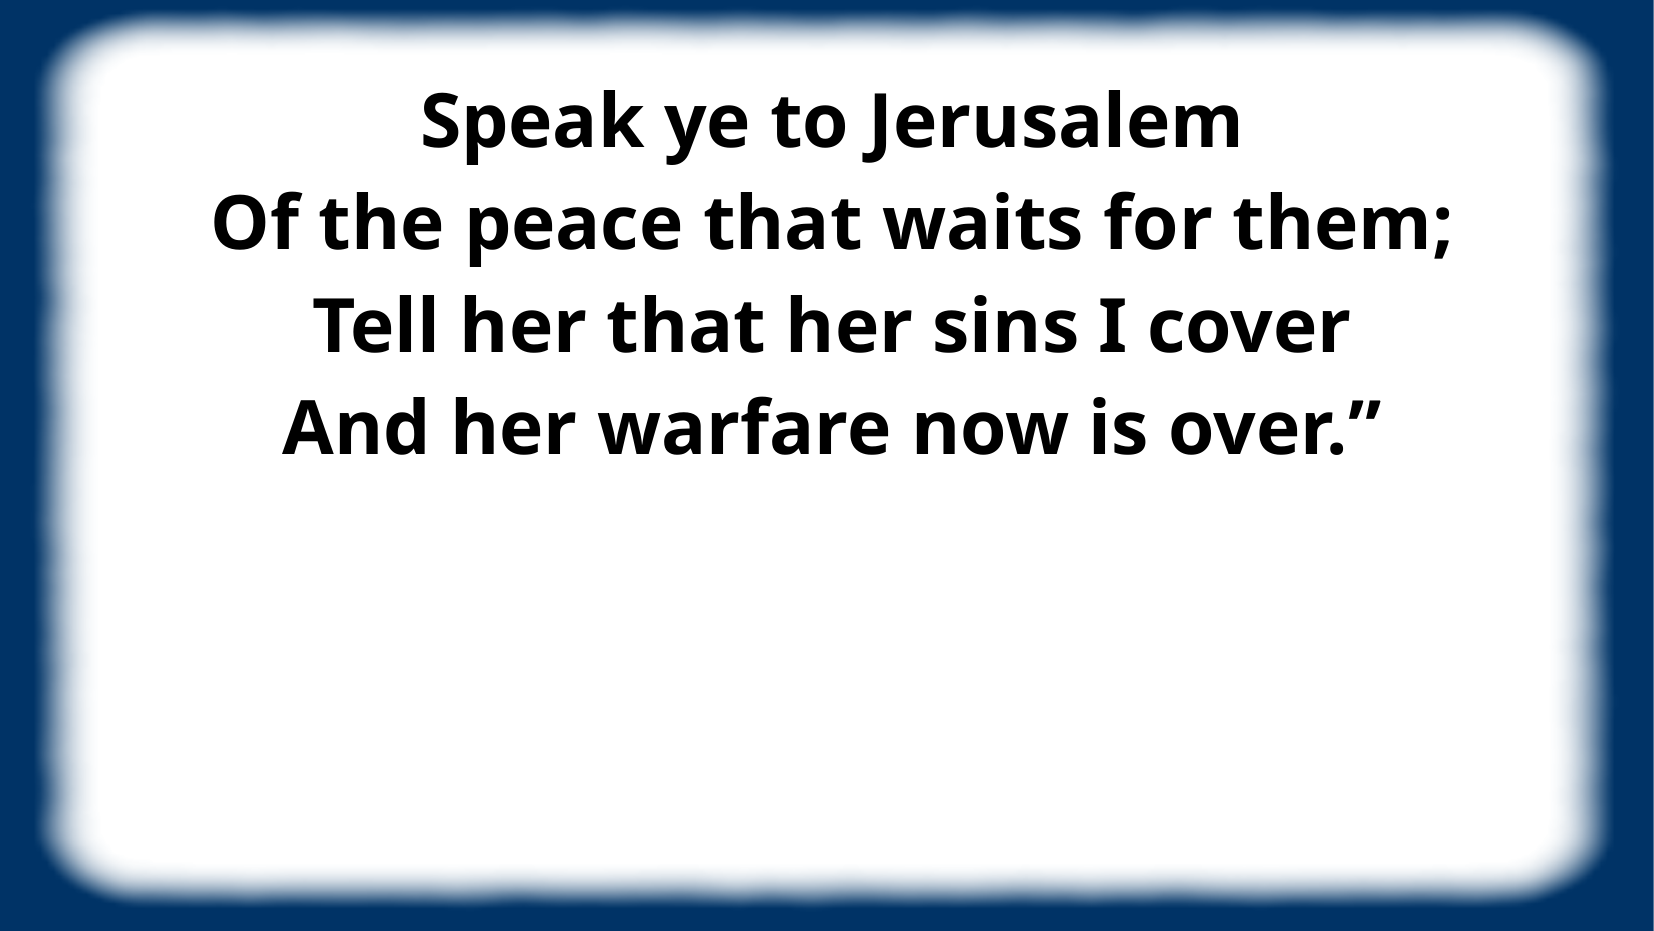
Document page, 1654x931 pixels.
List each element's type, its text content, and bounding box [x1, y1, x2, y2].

text_box Speak ye to Jerusalem Of the peace that waits for them; Tell her that her sins I cover And her warfare now is over.” [75, 60, 1591, 475]
picture [0, 0, 1654, 931]
